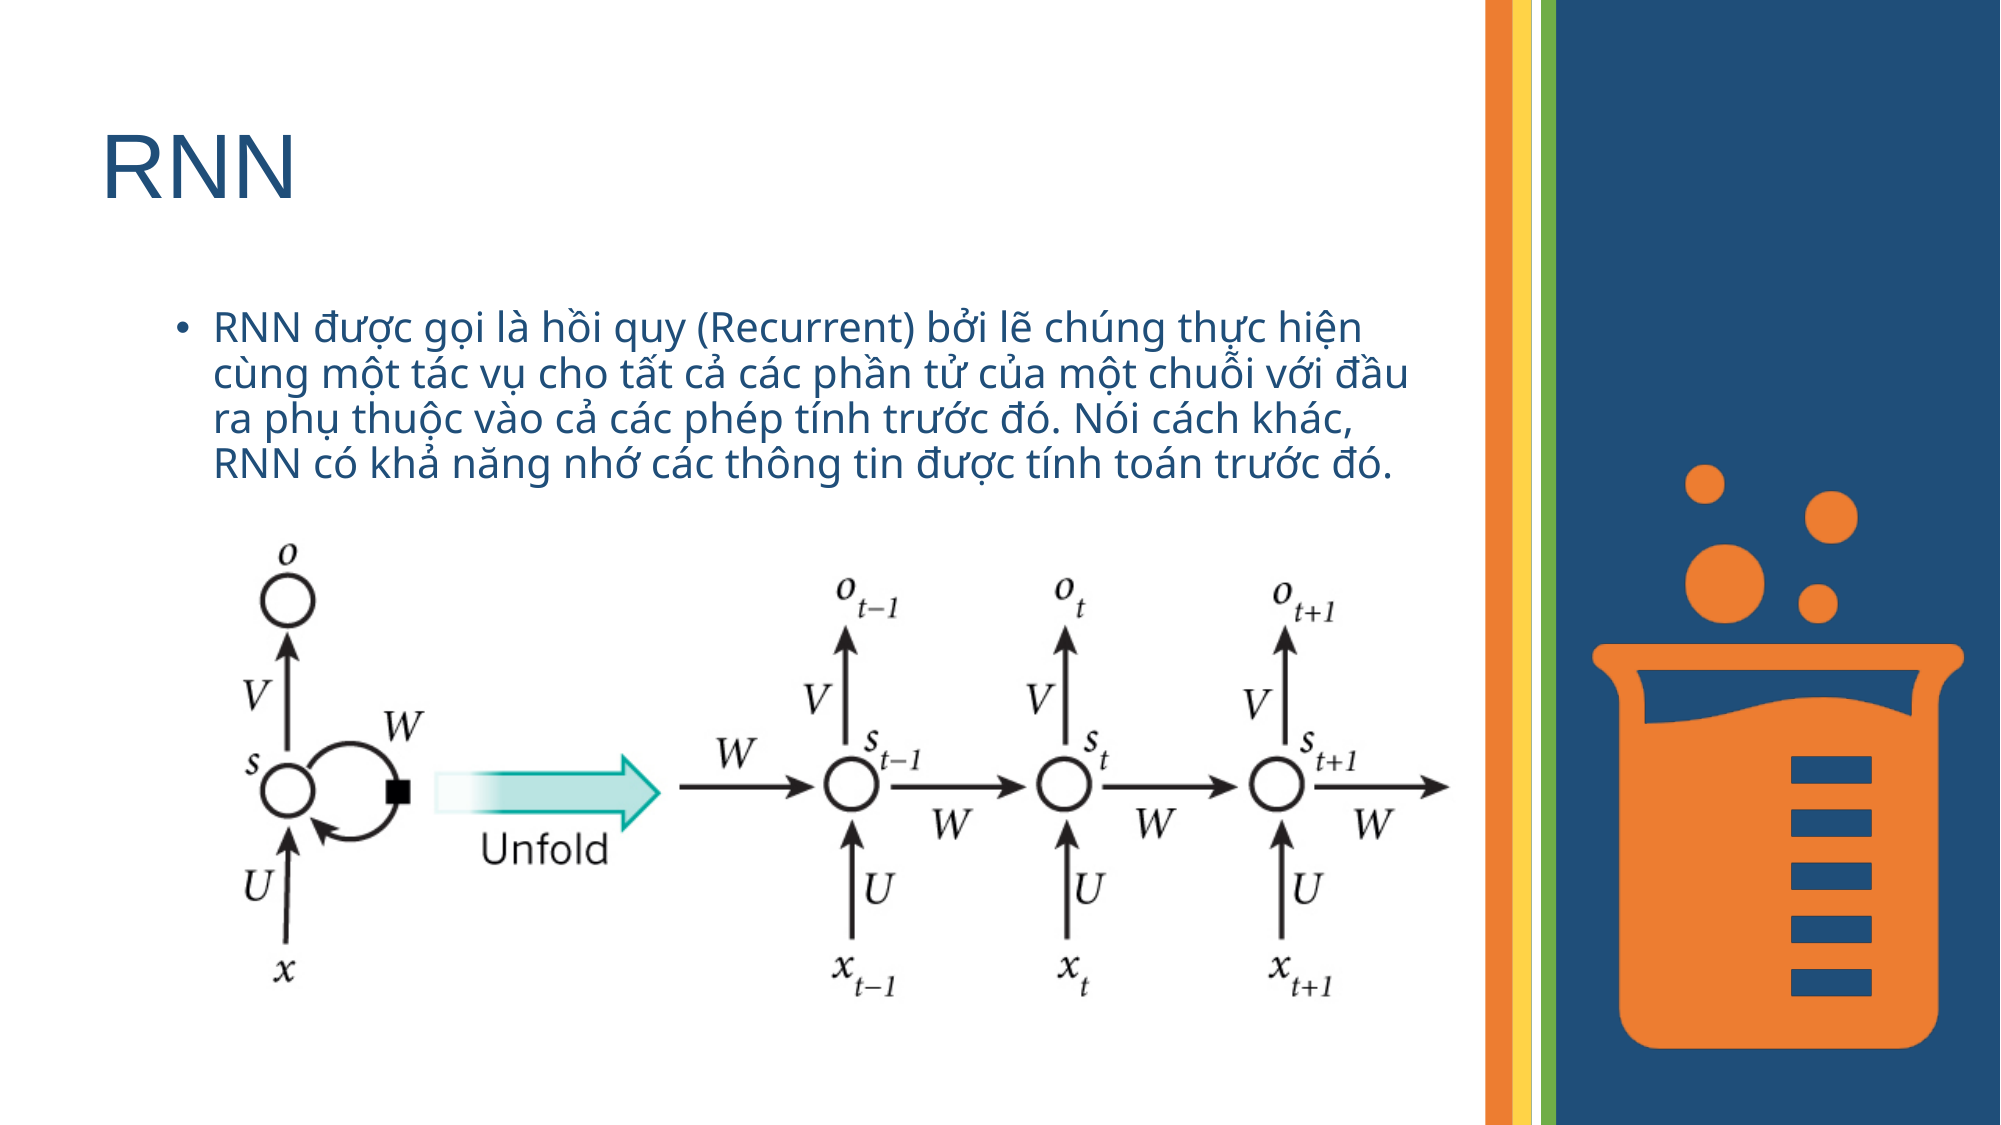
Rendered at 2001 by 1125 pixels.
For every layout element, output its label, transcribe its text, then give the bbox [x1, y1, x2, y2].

title RNN [85, 59, 1460, 278]
text_box [1485, 0, 2000, 438]
list RNN được gọi là hồi quy (Recurrent) bởi lẽ chúng thực hiện cùng một tác vụ cho tất cả các phần tử của một chuỗi với đầu ra phụ thuộc vào cả các phép tính trước đó. Nói cách khác, RNN có khả năng nhớ các thông tin được tính toán trước đó. [85, 299, 1460, 1014]
picture [217, 438, 2000, 1076]
text_box [1485, 1076, 2000, 1125]
